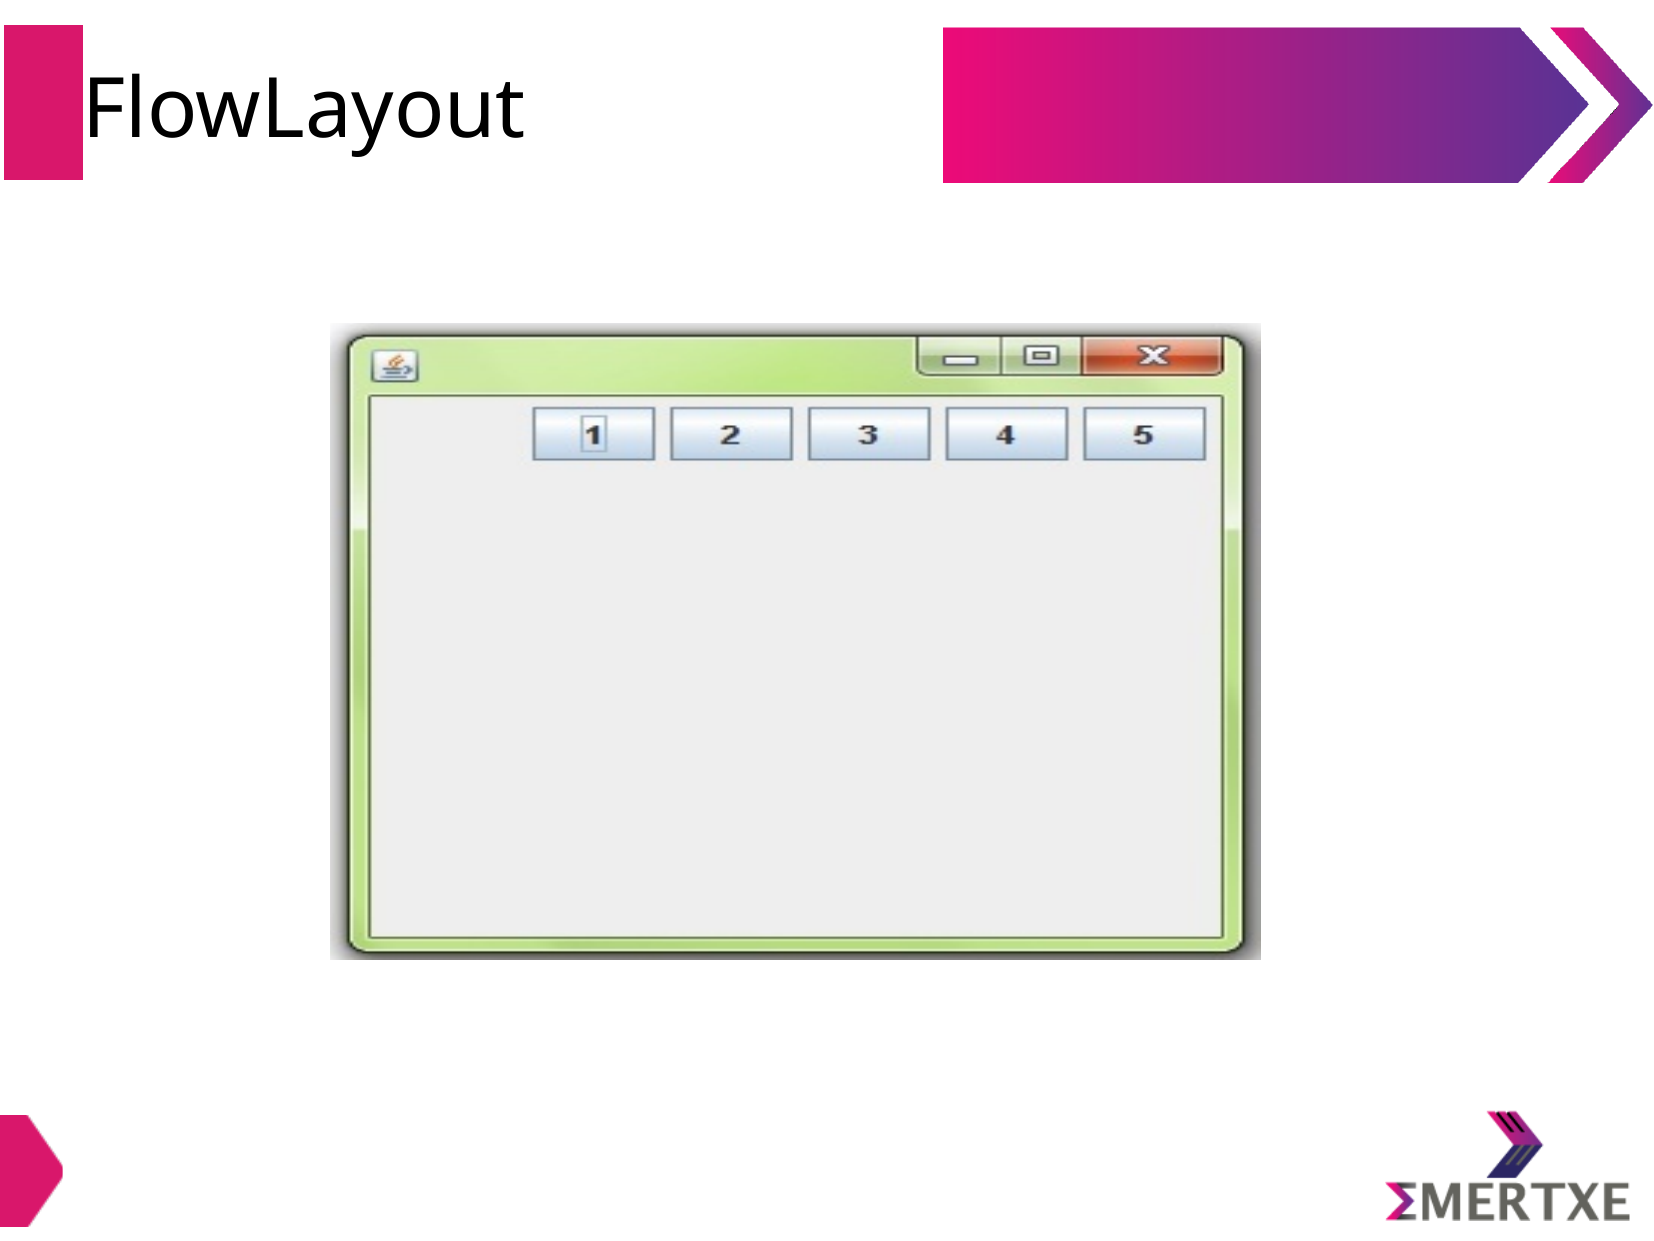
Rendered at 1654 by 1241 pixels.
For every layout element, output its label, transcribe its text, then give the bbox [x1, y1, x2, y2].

picture [1385, 1107, 1631, 1221]
title FlowLayout [82, 2, 1571, 210]
picture [1571, 27, 1653, 183]
picture [330, 323, 1261, 961]
